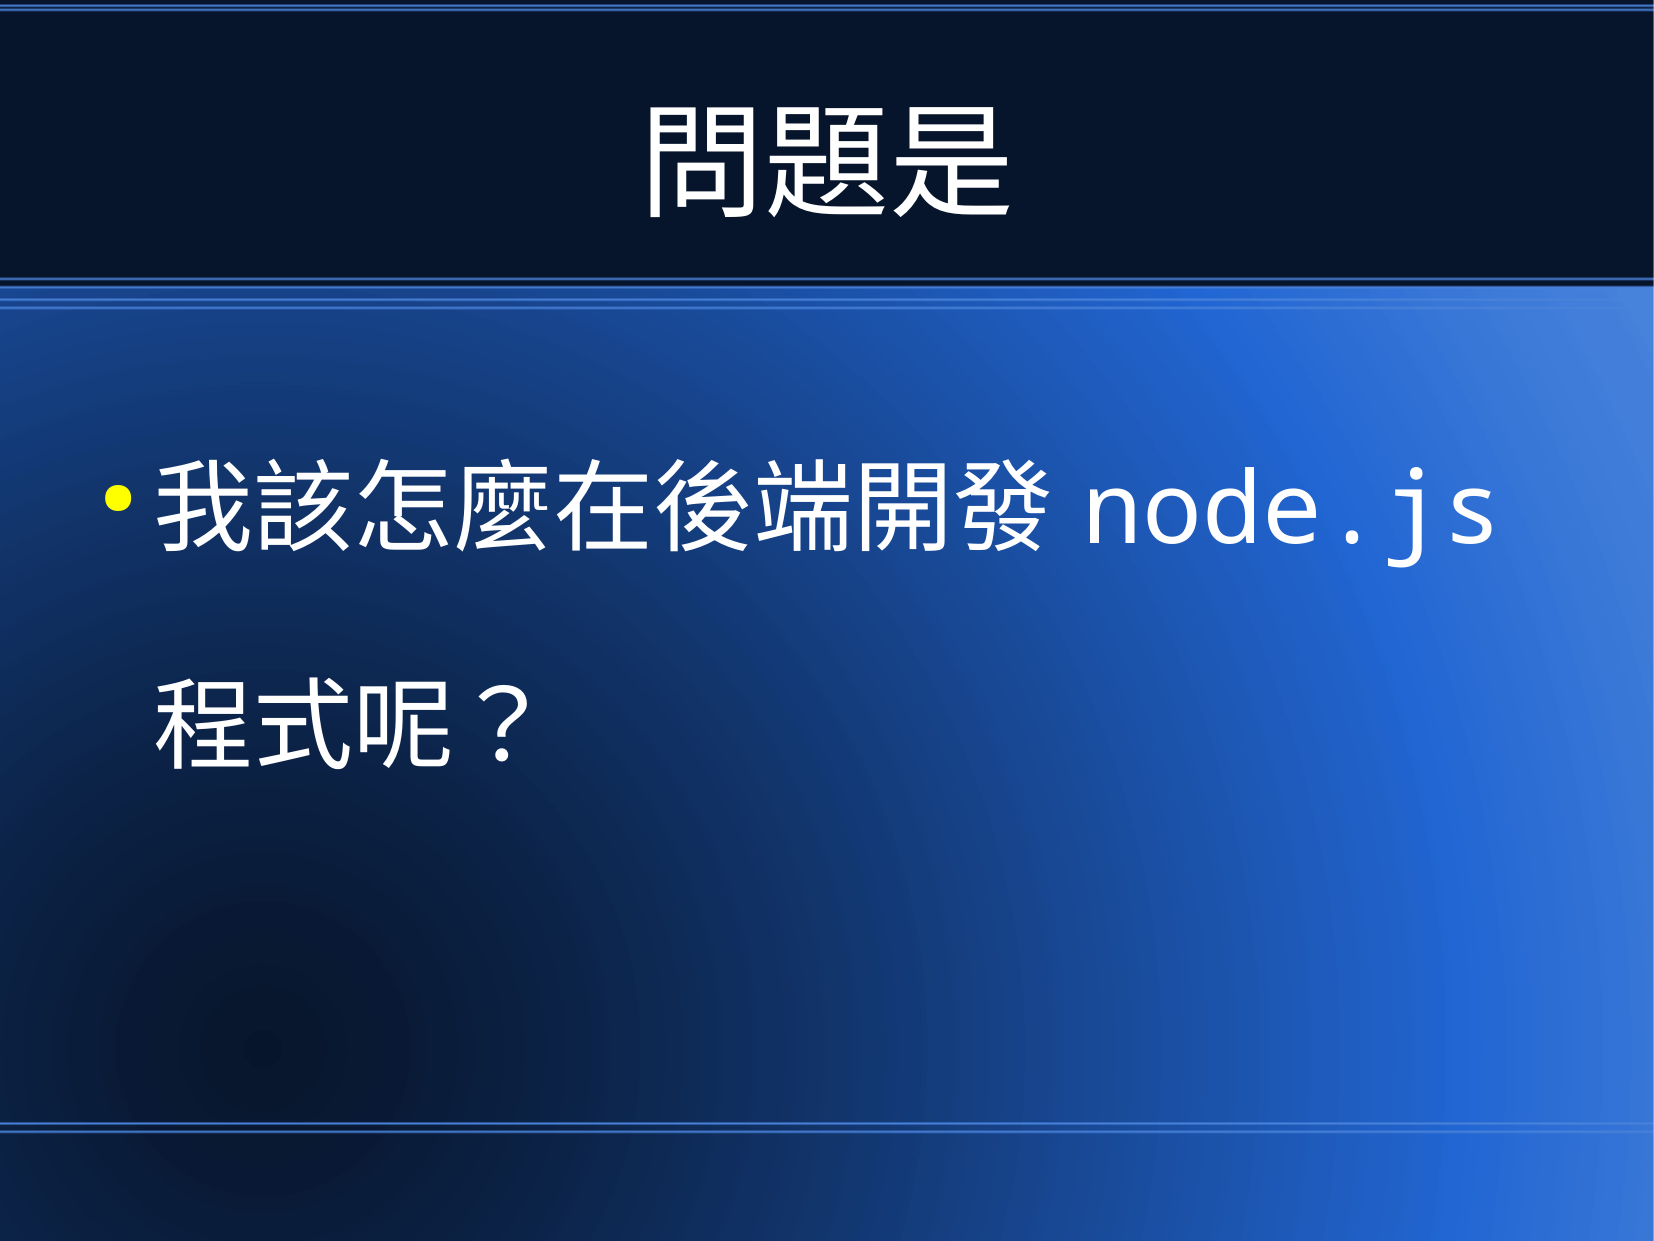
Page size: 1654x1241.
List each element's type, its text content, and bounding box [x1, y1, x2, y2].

list 我該怎麼在後端開發node.js程式呢？ [82, 355, 1571, 1241]
picture [0, 0, 1654, 1241]
title 問題是 [82, 49, 1571, 257]
